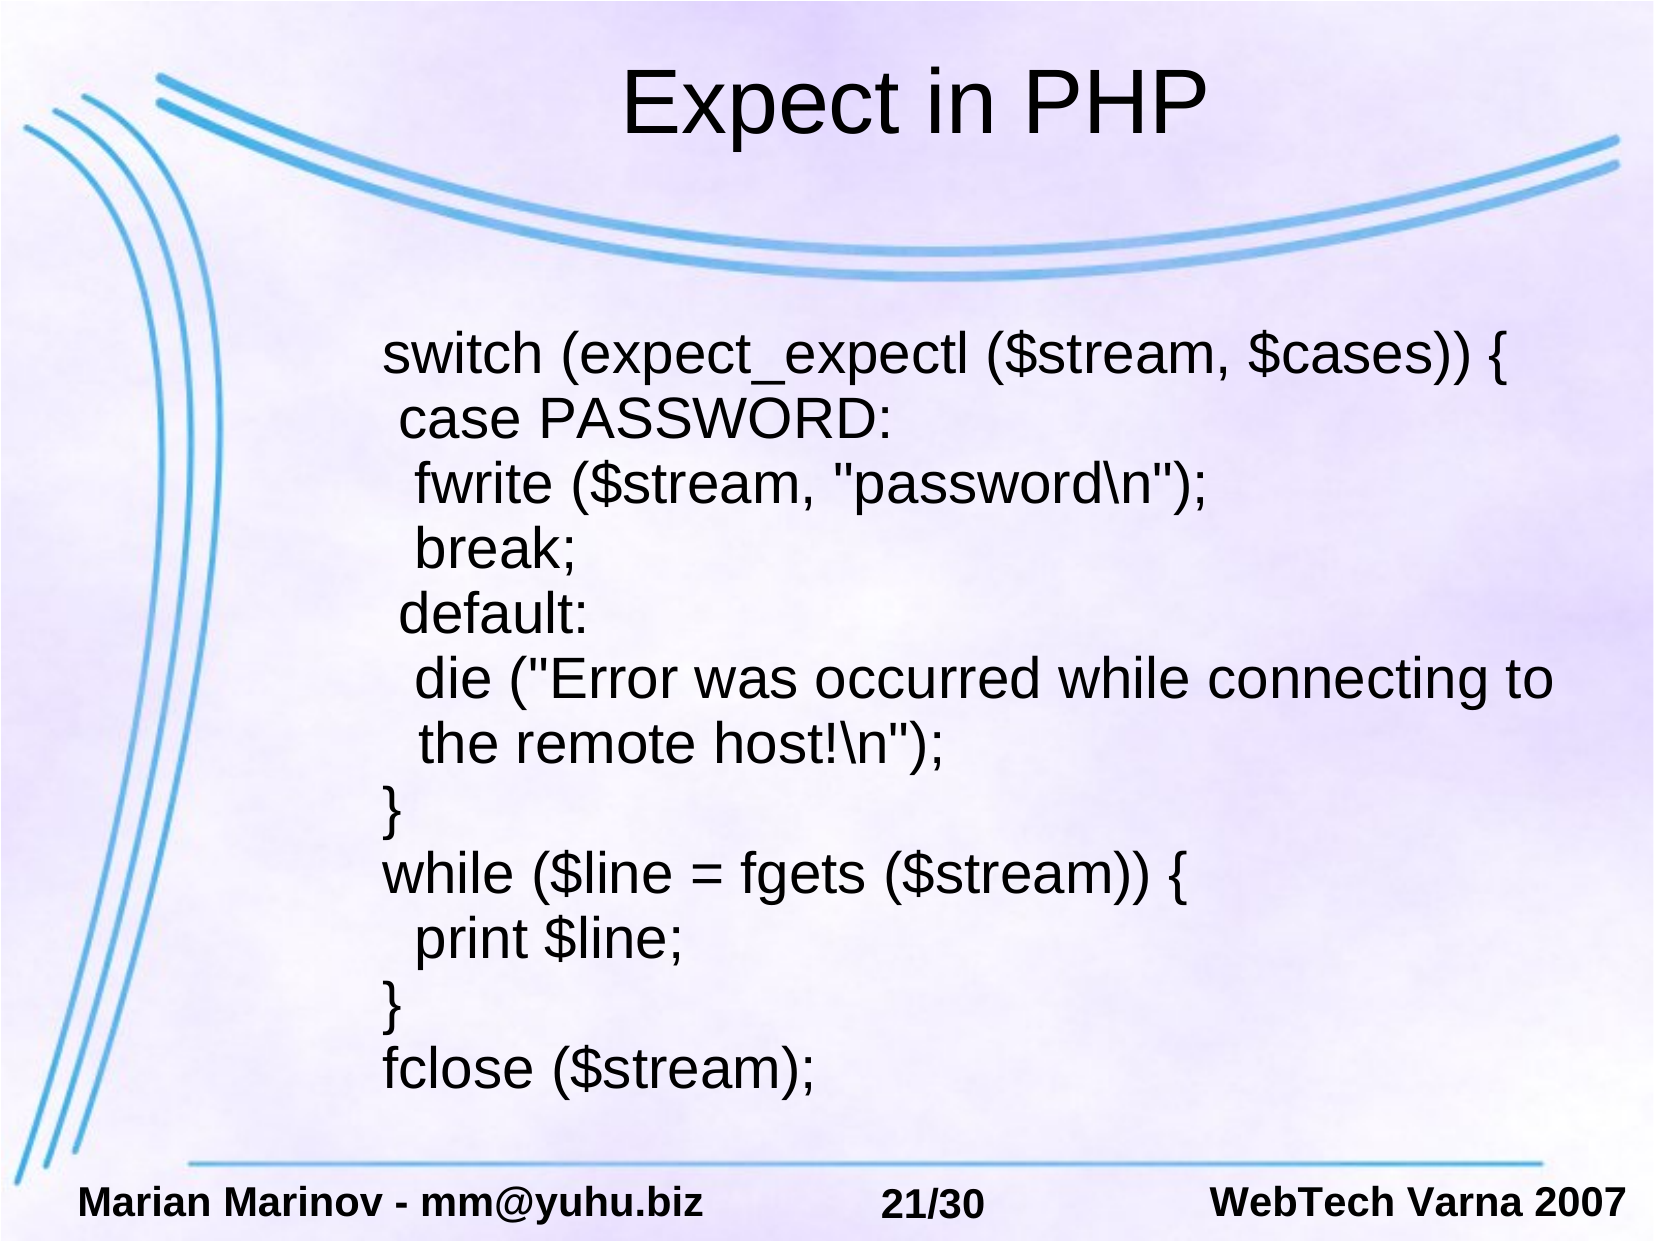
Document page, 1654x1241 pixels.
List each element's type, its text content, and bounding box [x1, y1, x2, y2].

picture [1, 1, 1654, 1241]
text_box WebTech Varna 2007 [1194, 1171, 1643, 1233]
subtitle switch (expect_expectl ($stream, $cases)) { case PASSWORD: fwrite ($stream, "password\n"); break; default: die ("Error was occurred while connecting to the remote host!\n"); } while ($line = fgets ($stream)) { print $line; } fclose ($stream); [82, 301, 1654, 1121]
text_box 21/30 [866, 1172, 1001, 1235]
title Expect in PHP [82, 49, 1571, 257]
text_box Marian Marinov - mm@yuhu.biz [62, 1171, 720, 1233]
